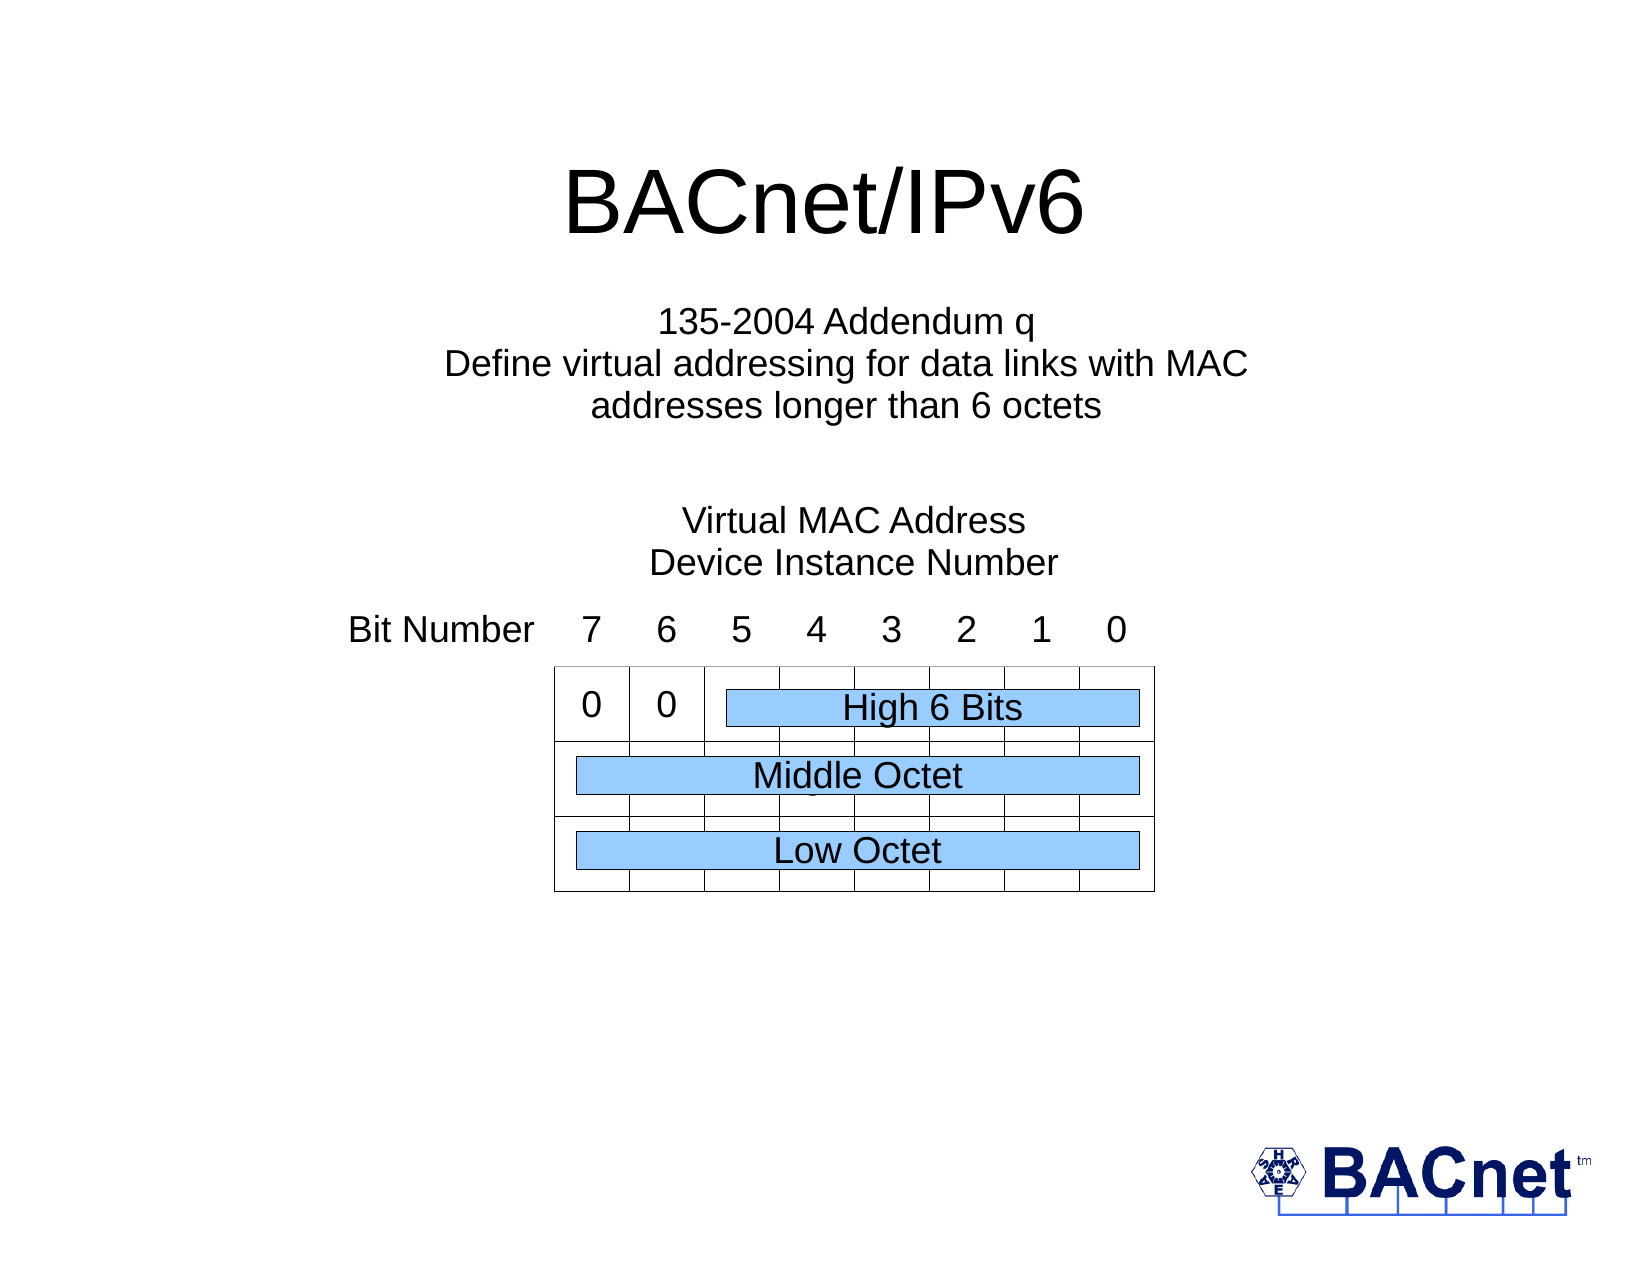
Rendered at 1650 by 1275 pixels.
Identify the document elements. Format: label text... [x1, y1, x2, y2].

text_box 0 [1004, 741, 1079, 756]
text_box 0 [779, 795, 854, 816]
text_box 0 [1079, 816, 1155, 892]
text_box 0 [1079, 591, 1155, 667]
text_box 0 [854, 870, 929, 892]
text_box 0 [554, 667, 629, 741]
text_box 1 [1004, 591, 1079, 667]
text_box 0 [629, 870, 704, 892]
text_box 0 [704, 795, 779, 816]
text_box 0 [1079, 741, 1155, 816]
text_box 0 [779, 741, 854, 756]
text_box 0 [1004, 870, 1079, 892]
text_box 135-2004 Addendum q Define virtual addressing for data links with MAC addresses longer than 6 octets [359, 293, 1335, 435]
text_box 0 [929, 816, 1004, 831]
text_box 2 [929, 591, 1004, 667]
text_box 0 [854, 741, 929, 756]
title BACnet/IPv6 [135, 112, 1515, 291]
text_box Bit Number [329, 591, 555, 667]
text_box 0 [704, 870, 779, 892]
text_box 0 [1004, 727, 1079, 741]
text_box 0 [629, 816, 704, 831]
text_box 0 [929, 870, 1004, 892]
text_box 0 [1079, 667, 1155, 741]
text_box 0 [629, 795, 704, 816]
text_box 0 [854, 816, 929, 831]
text_box 0 [704, 741, 779, 756]
text_box Middle Octet [576, 756, 1140, 795]
text_box 3 [854, 591, 929, 667]
text_box Low Octet [576, 831, 1140, 870]
text_box 0 [554, 816, 629, 892]
text_box 5 [704, 591, 779, 667]
picture [1251, 1146, 1591, 1216]
text_box 0 [929, 795, 1004, 816]
text_box 0 [554, 741, 629, 816]
text_box 4 [779, 591, 854, 667]
text_box 0 [929, 727, 1004, 741]
text_box High 6 Bits [726, 689, 1140, 727]
text_box 0 [629, 741, 704, 756]
text_box 0 [779, 667, 854, 689]
text_box 0 [1004, 816, 1079, 831]
text_box 0 [854, 667, 929, 689]
text_box 0 [929, 741, 1004, 756]
text_box 0 [779, 727, 854, 741]
text_box 0 [1004, 795, 1079, 816]
text_box 0 [854, 795, 929, 816]
text_box 0 [929, 667, 1004, 689]
text_box 0 [779, 870, 854, 892]
text_box 0 [704, 667, 779, 741]
text_box 0 [779, 816, 854, 831]
text_box 6 [629, 591, 704, 667]
text_box 0 [629, 667, 704, 741]
text_box 7 [555, 591, 629, 667]
text_box 0 [704, 816, 779, 831]
text_box 0 [854, 727, 929, 741]
text_box Virtual MAC Address Device Instance Number [554, 479, 1155, 591]
text_box 0 [1004, 667, 1079, 689]
